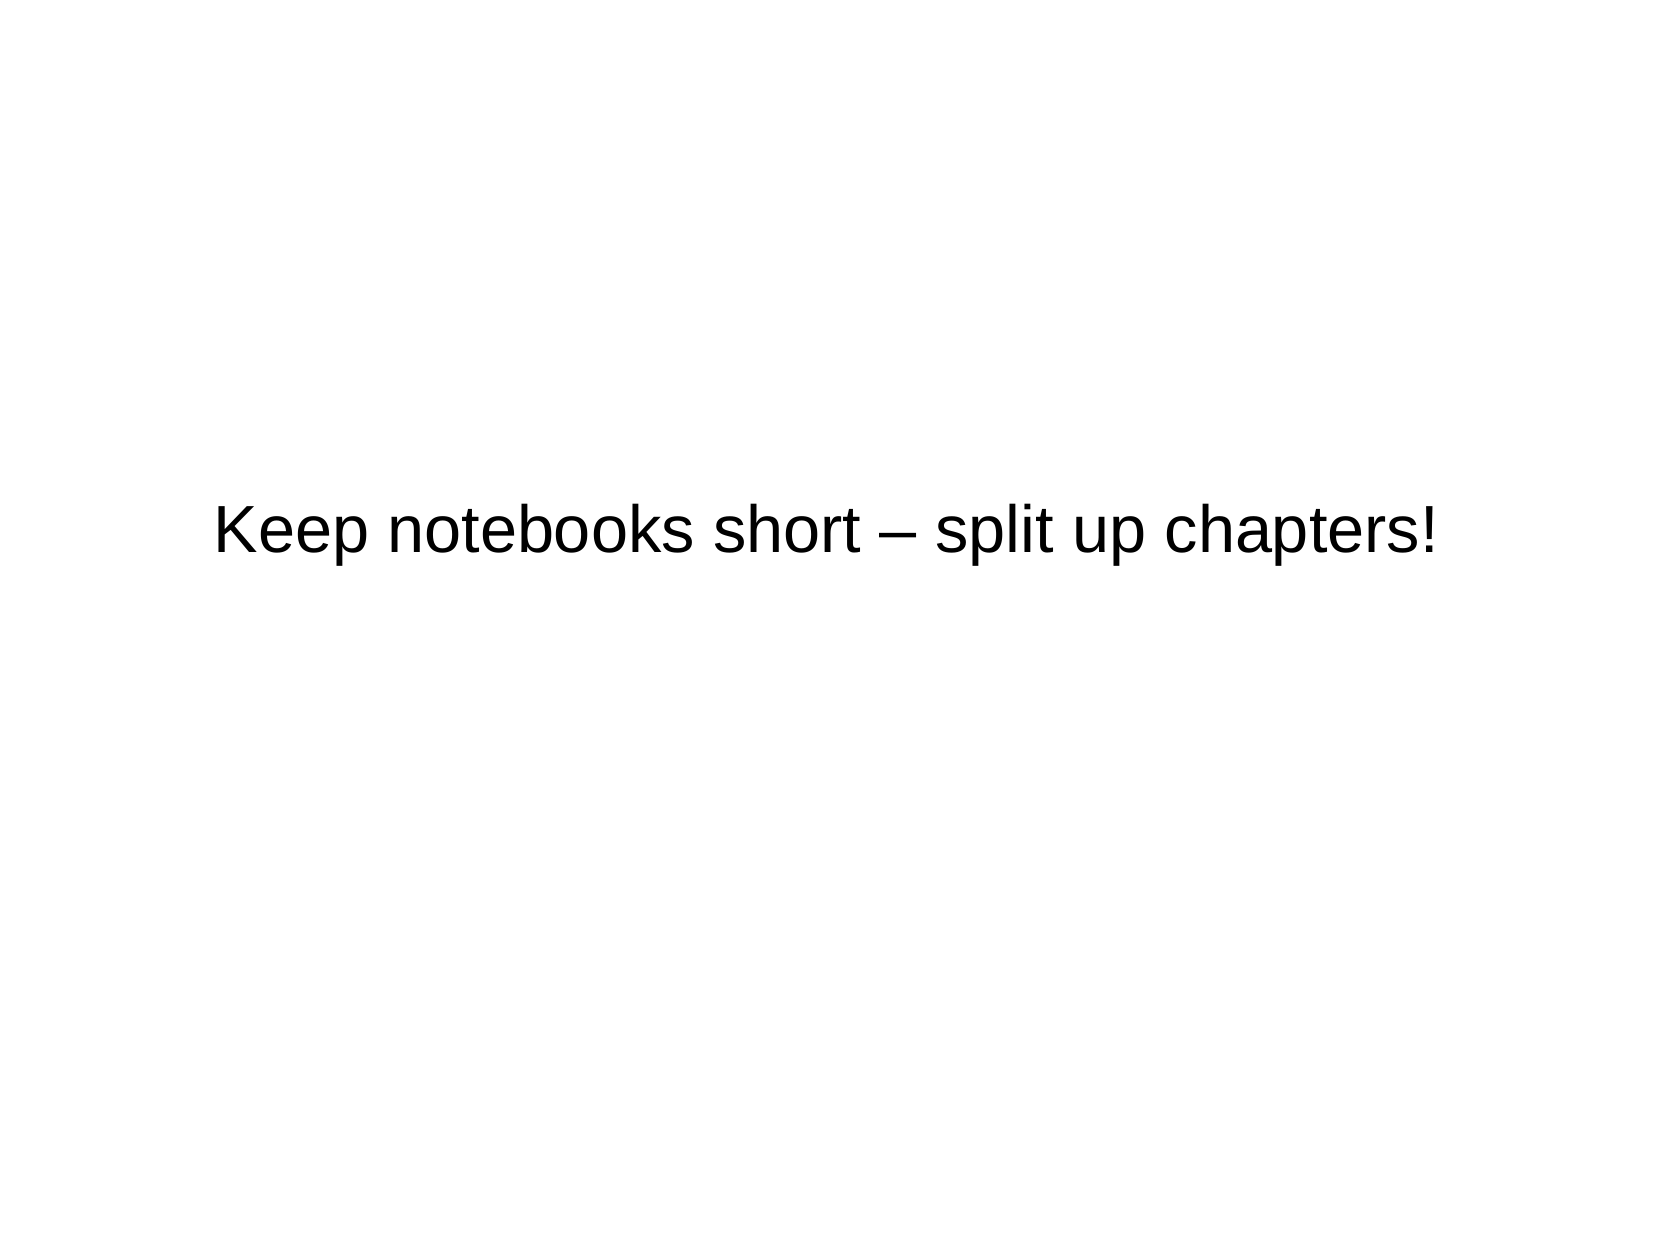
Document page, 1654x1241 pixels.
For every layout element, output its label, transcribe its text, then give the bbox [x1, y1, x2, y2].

subtitle Keep notebooks short – split up chapters! [82, 49, 1571, 1010]
